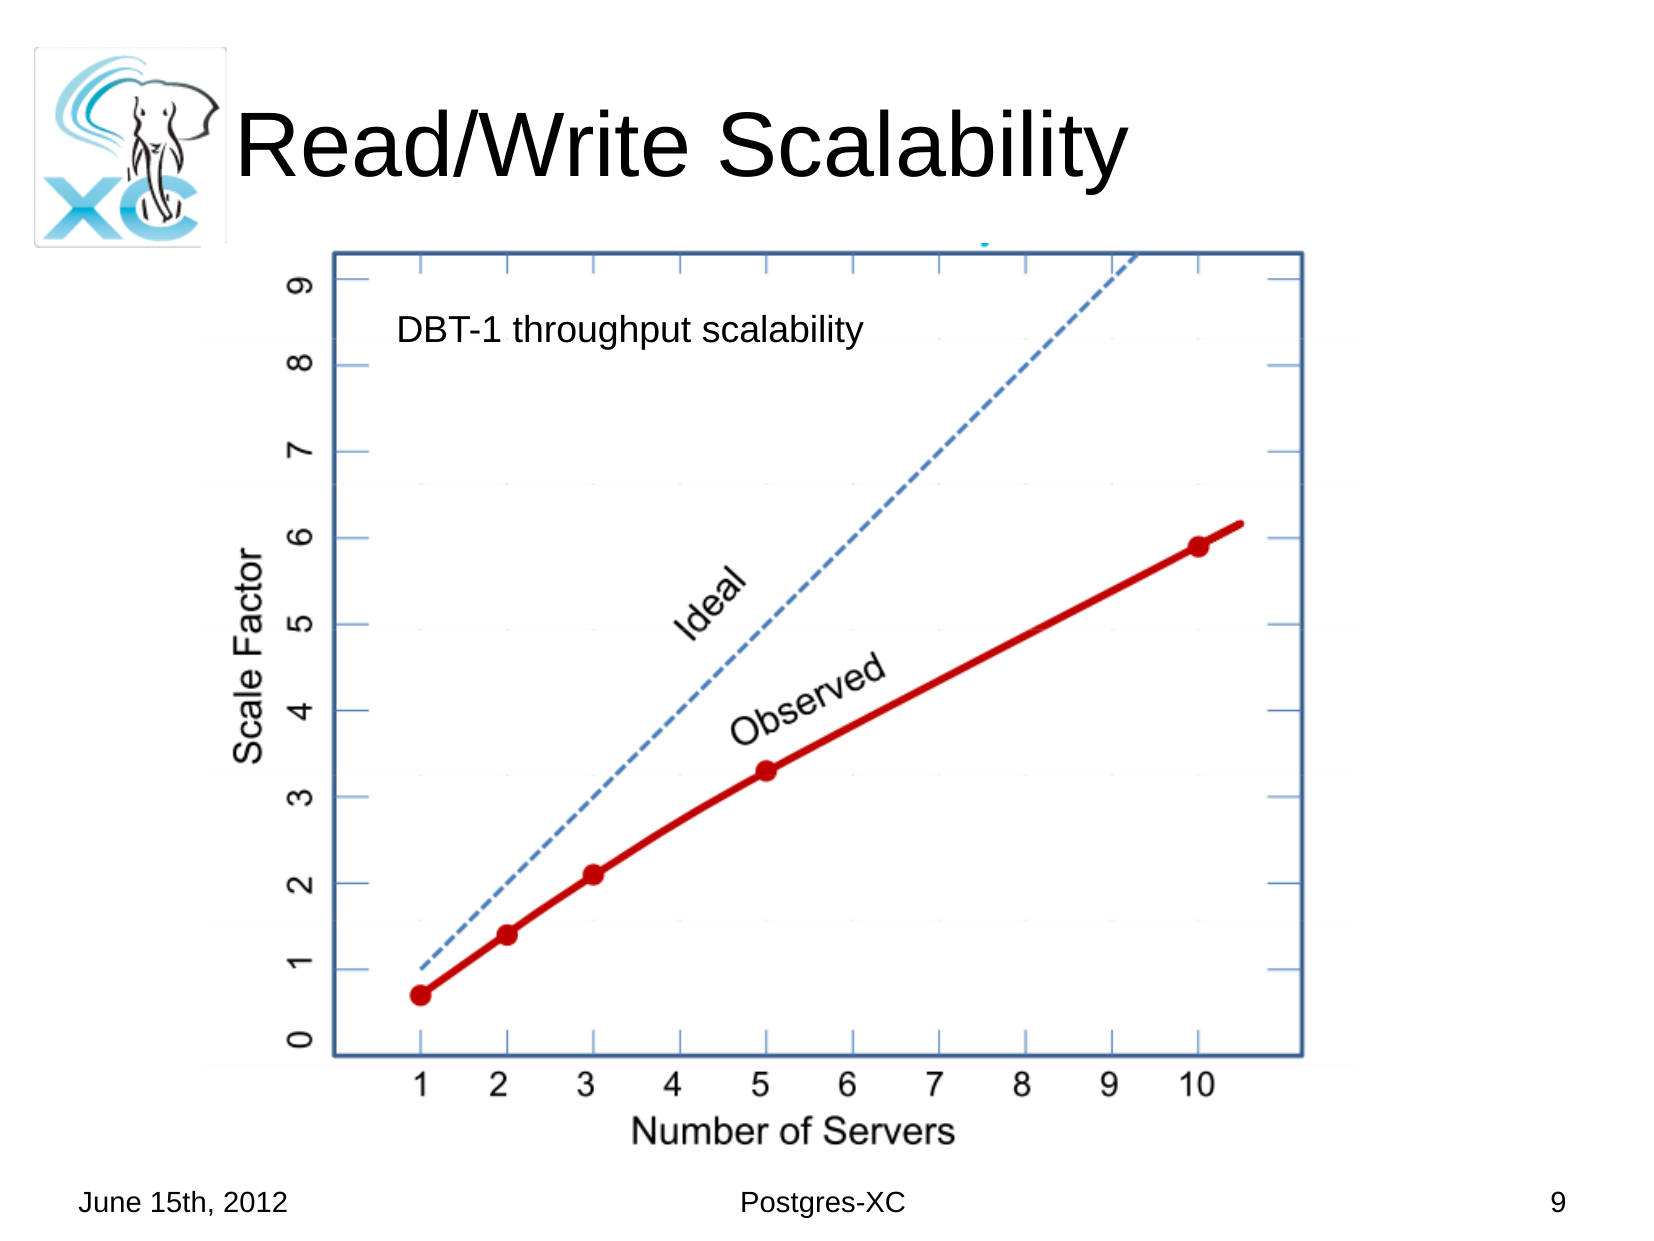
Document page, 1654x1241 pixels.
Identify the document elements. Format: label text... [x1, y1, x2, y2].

text_box DBT-1 throughput scalability [381, 301, 881, 358]
picture [34, 47, 1359, 1156]
title Read/Write Scalability [234, 40, 1599, 248]
